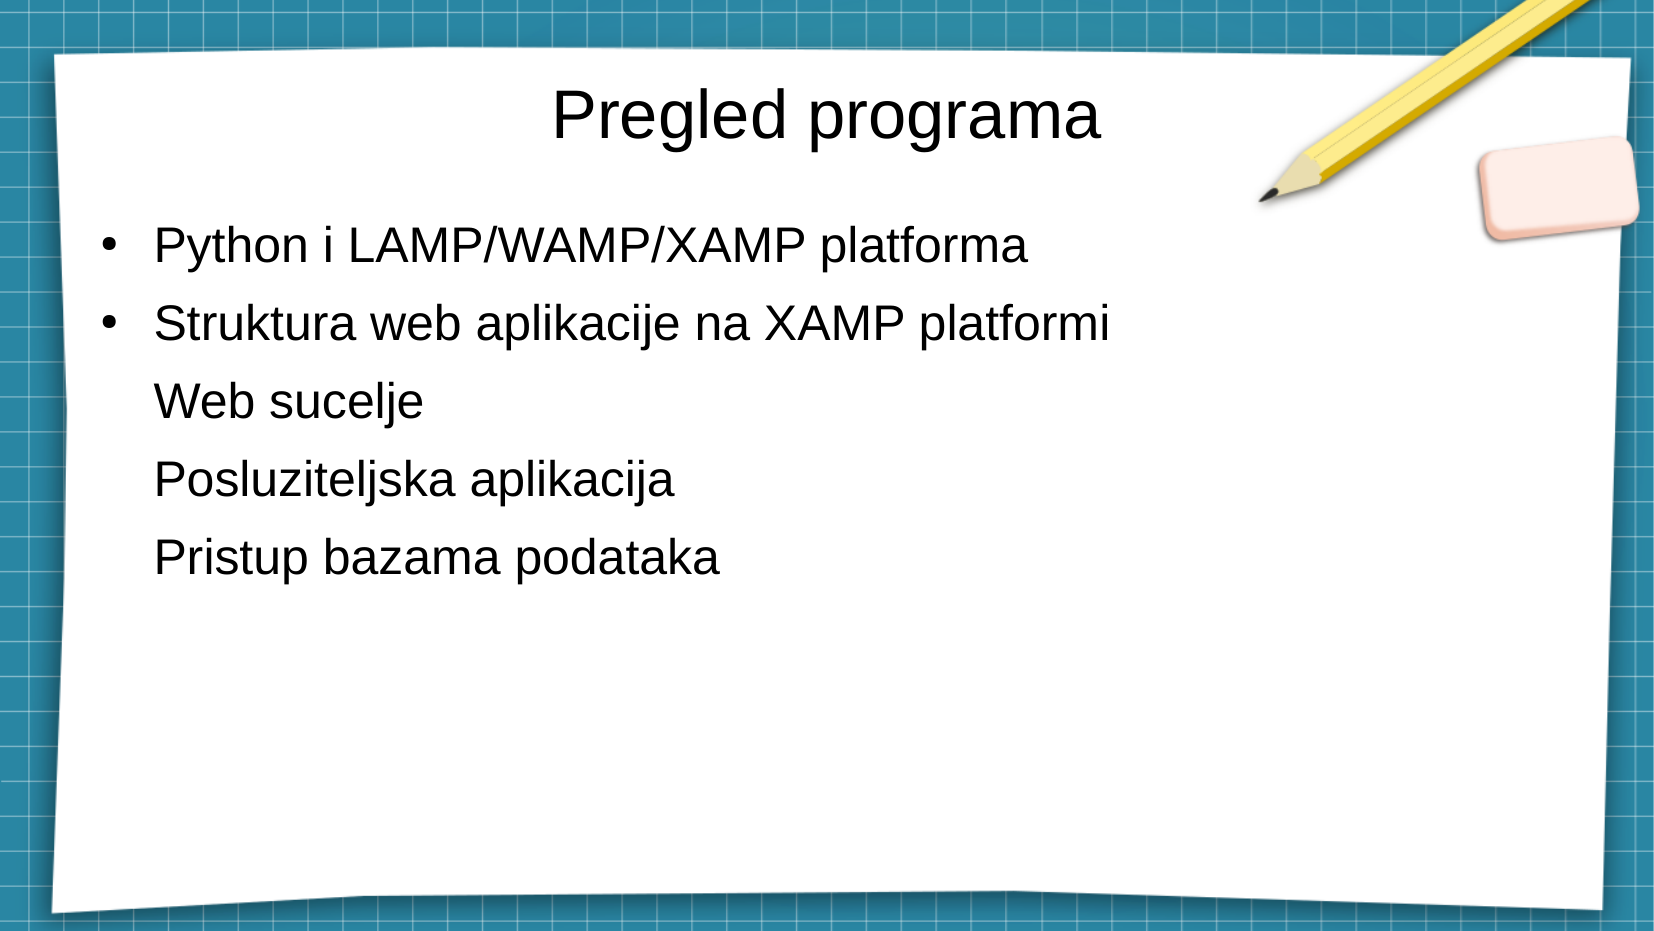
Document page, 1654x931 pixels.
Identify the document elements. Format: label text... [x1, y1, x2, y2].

list Python i LAMP/WAMP/XAMP platforma Struktura web aplikacije na XAMP platformi Web sucelje Posluziteljska aplikacija Pristup bazama podataka [82, 217, 1571, 758]
picture [0, 0, 1654, 931]
title Pregled programa [82, 37, 1571, 193]
